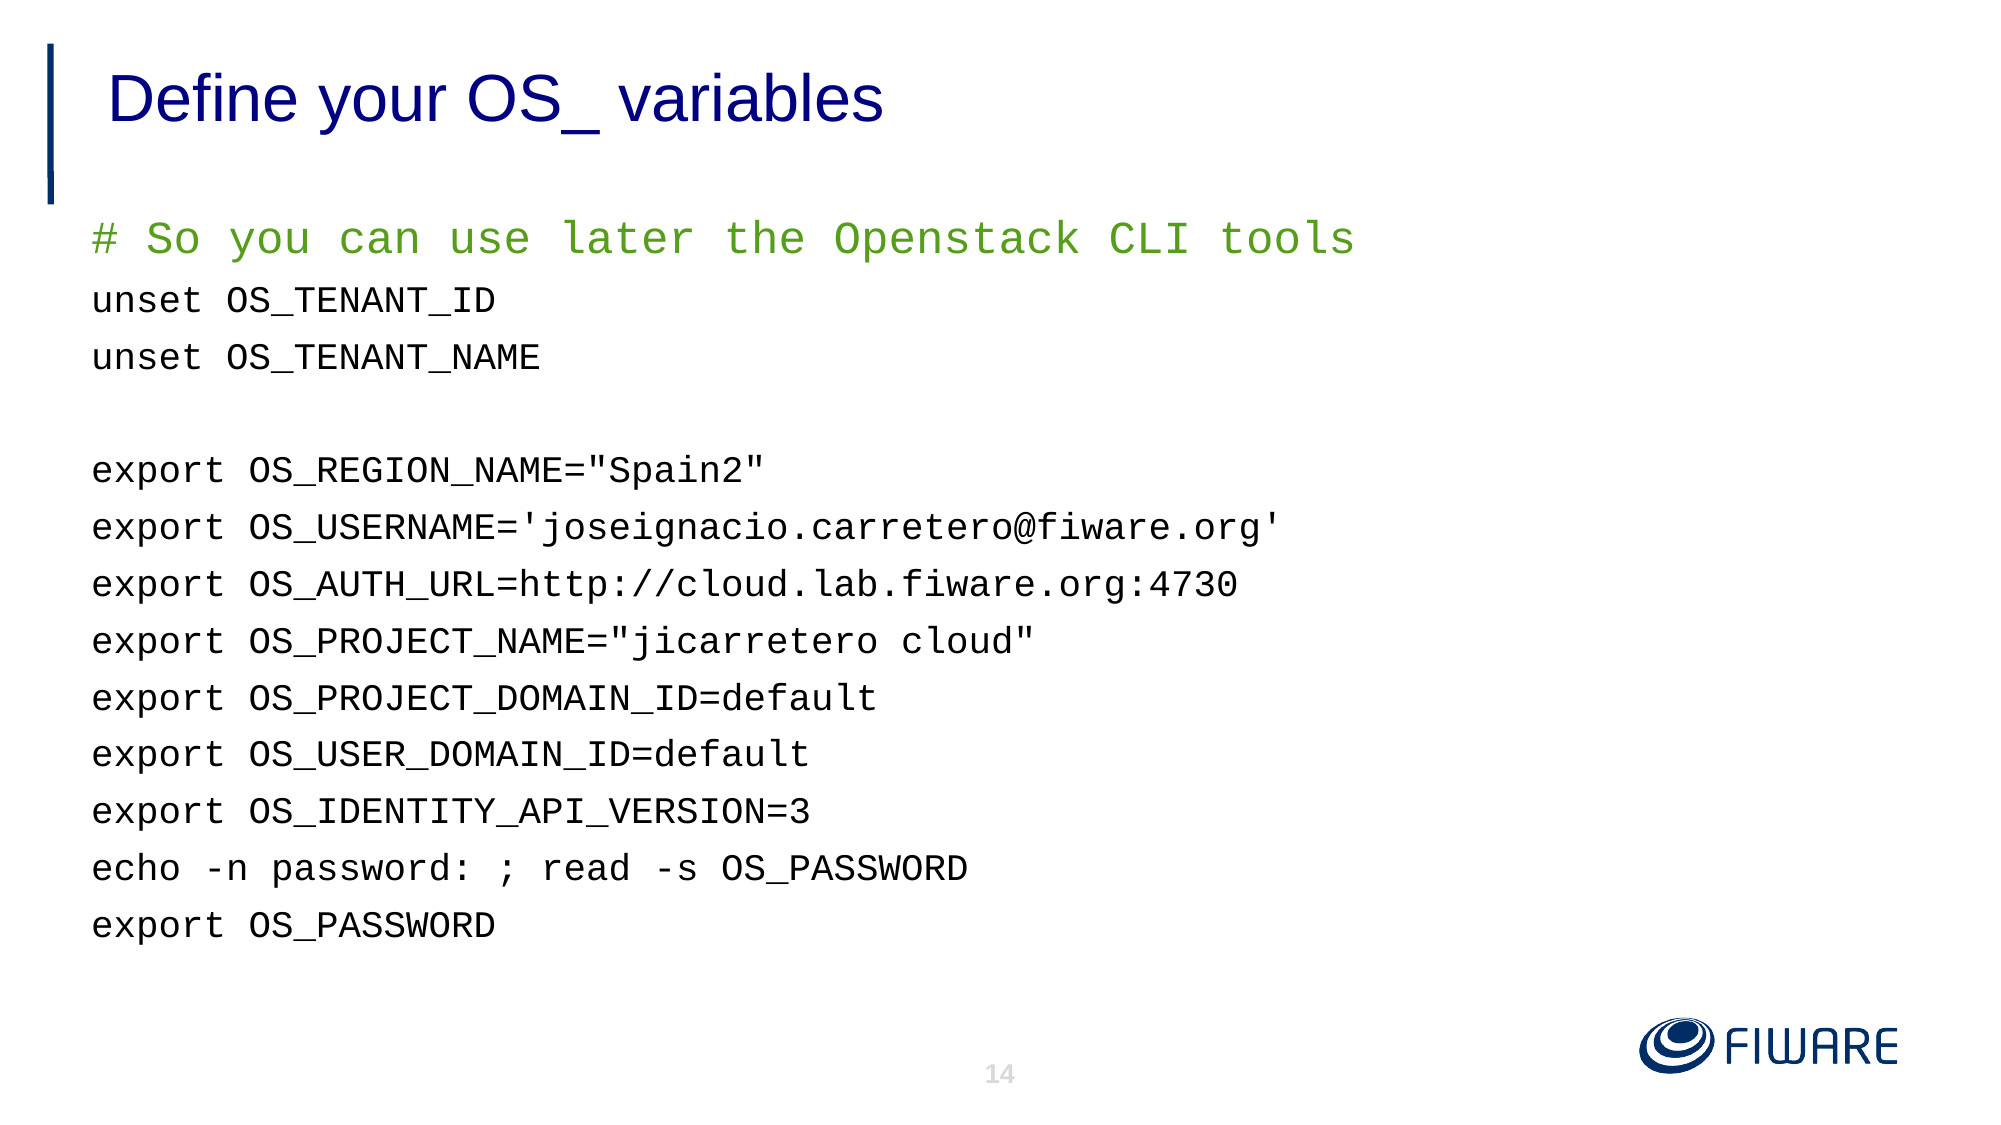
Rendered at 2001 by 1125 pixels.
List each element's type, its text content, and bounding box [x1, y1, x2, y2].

text_box # So you can use later the Openstack CLI tools unset OS_TENANT_ID unset OS_TENANT_NAME export OS_REGION_NAME="Spain2" export OS_USERNAME='joseignacio.carretero@fiware.org' export OS_AUTH_URL=http://cloud.lab.fiware.org:4730 export OS_PROJECT_NAME="jicarretero cloud" export OS_PROJECT_DOMAIN_ID=default export OS_USER_DOMAIN_ID=default export OS_IDENTITY_API_VERSION=3 echo -n password: ; read -s OS_PASSWORD export OS_PASSWORD [76, 200, 1902, 1014]
slide_number <número> [887, 1042, 1113, 1103]
picture [1635, 1012, 1905, 1077]
title Define your OS_ variables [92, 47, 1704, 189]
